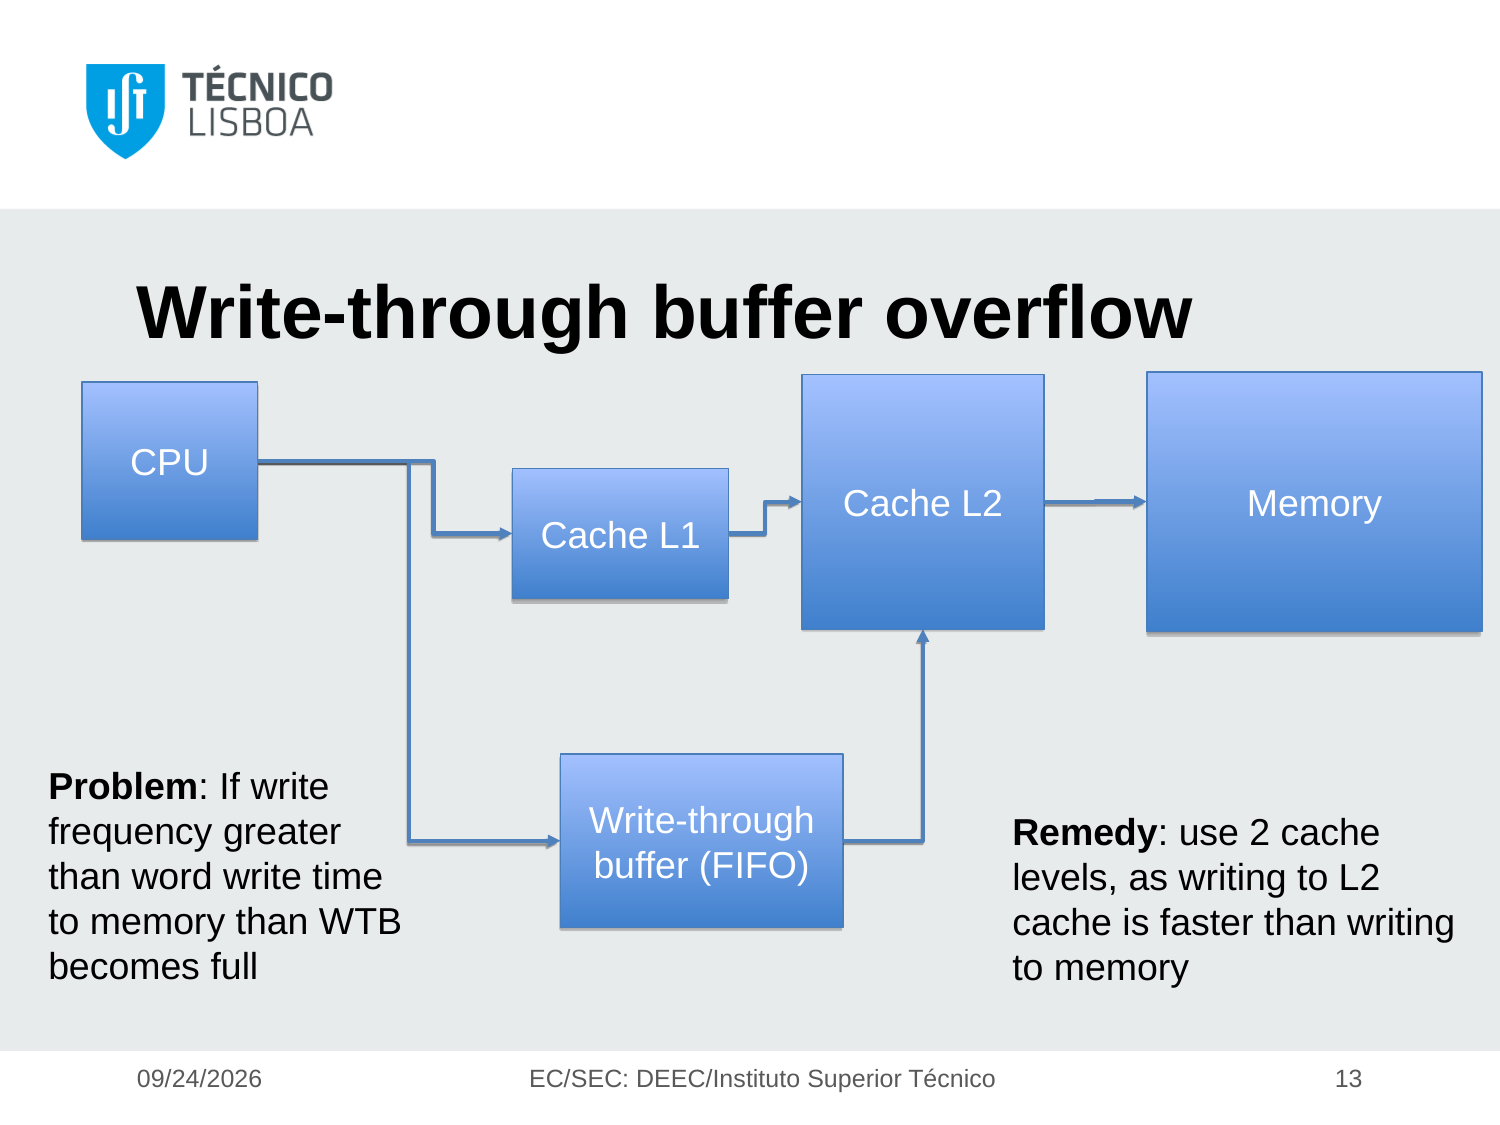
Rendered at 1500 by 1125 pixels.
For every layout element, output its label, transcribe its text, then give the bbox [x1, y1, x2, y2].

picture [0, 0, 1500, 1125]
slide_number <number> [1077, 1052, 1378, 1103]
text_box Problem: If write frequency greater than word write time to memory than WTB becomes full [33, 754, 439, 1040]
text_box Memory [1146, 371, 1482, 632]
text_box Write-through buffer (FIFO) [560, 753, 843, 928]
slide_number 12/04/2018 [121, 1052, 425, 1103]
text_box Remedy: use 2 cache levels, as writing to L2 cache is faster than writing to memory [997, 800, 1495, 996]
text_box Cache L2 [801, 374, 1045, 630]
footer EC/SEC: DEEC/Instituto Superior Técnico [512, 1052, 1021, 1103]
title Write-through buffer overflow [121, 237, 1378, 381]
text_box Cache L1 [512, 468, 729, 599]
text_box CPU [82, 381, 258, 540]
